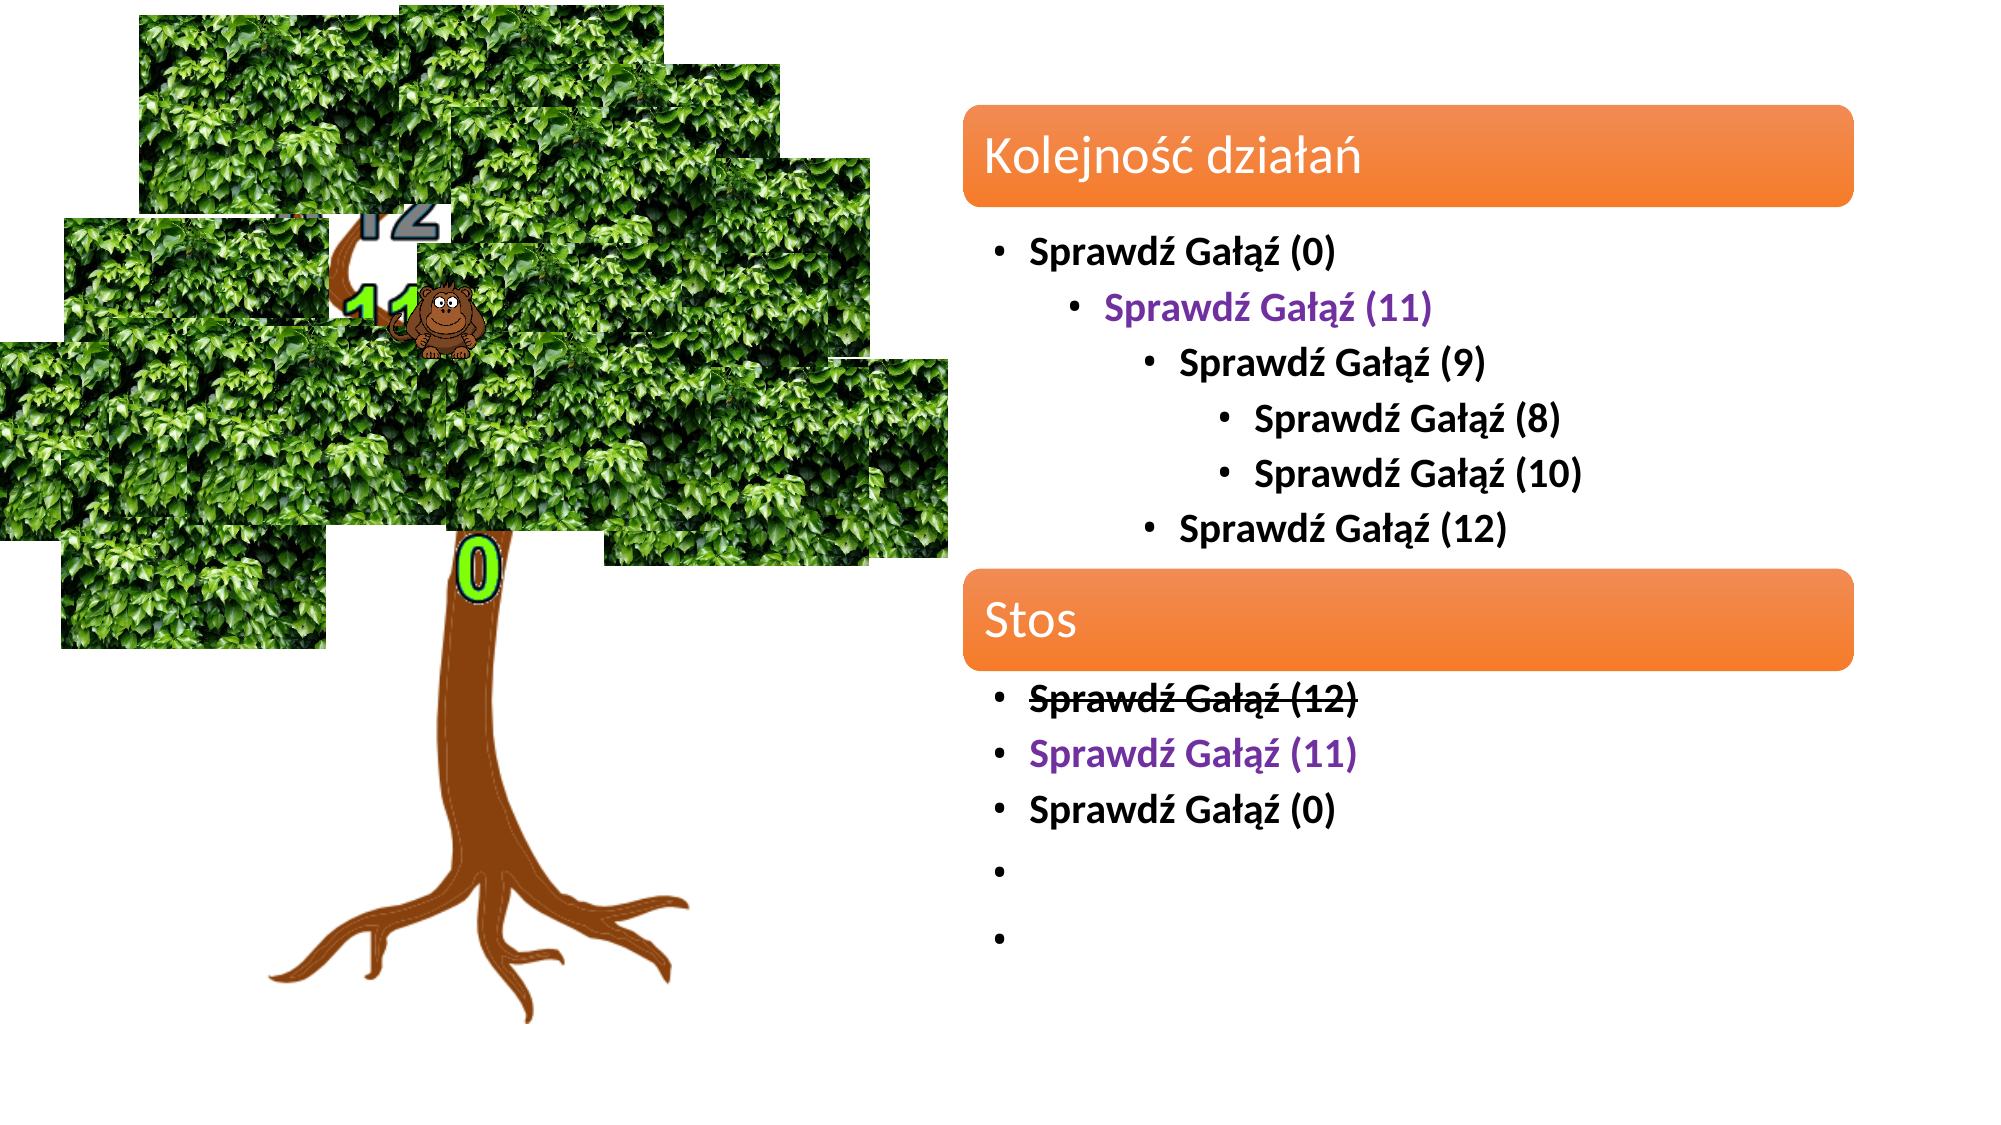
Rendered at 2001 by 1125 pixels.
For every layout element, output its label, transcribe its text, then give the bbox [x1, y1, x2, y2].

text_box Kolejność działań [963, 104, 1854, 208]
text_box Stos [963, 568, 1854, 671]
text_box Sprawdź Gałąź (0) Sprawdź Gałąź (11) Sprawdź Gałąź (9) Sprawdź Gałąź (8) Sprawdź Gałąź (10) Sprawdź Gałąź (12) [963, 224, 1854, 569]
text_box Sprawdź Gałąź (12) Sprawdź Gałąź (11) Sprawdź Gałąź (0) [963, 671, 1854, 954]
picture [0, 5, 948, 1024]
